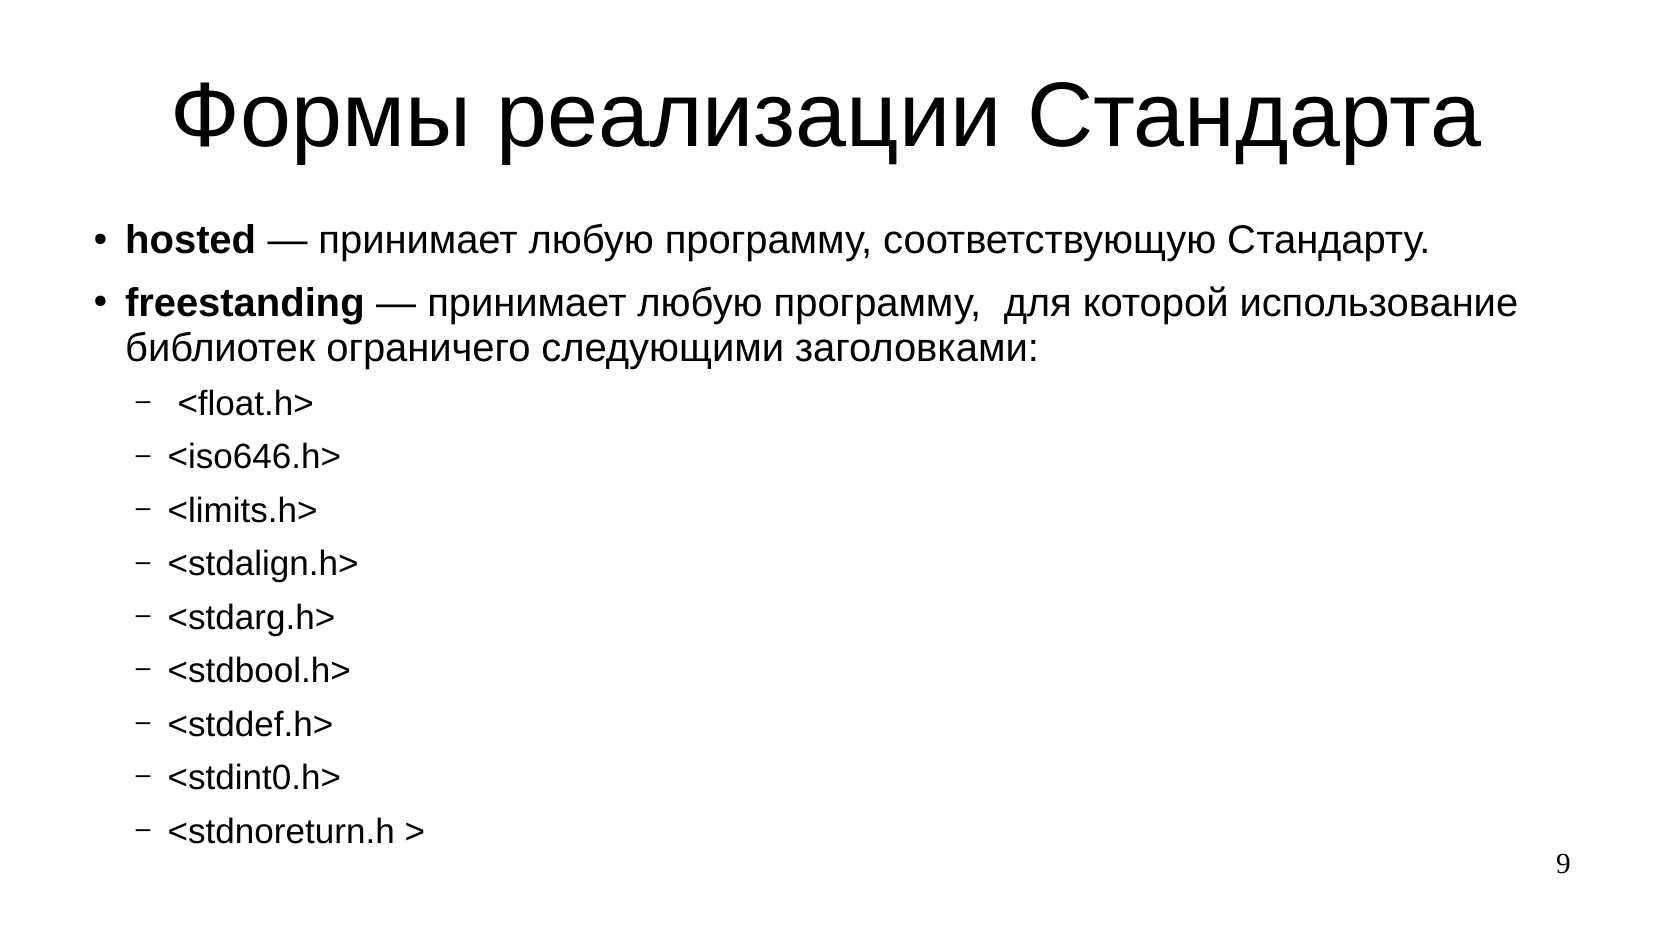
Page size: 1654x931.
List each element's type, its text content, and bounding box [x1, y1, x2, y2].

title Формы реализации Стандарта [82, 37, 1571, 193]
list hosted — принимает любую программу, соответствующую Стандарту. freestanding — принимает любую программу, для которой использование библиотек ограничего следующими заголовками: <float.h> <iso646.h> <limits.h> <stdalign.h> <stdarg.h> <stdbool.h> <stddef.h> <stdint0.h> <stdnoreturn.h > [82, 217, 1571, 857]
